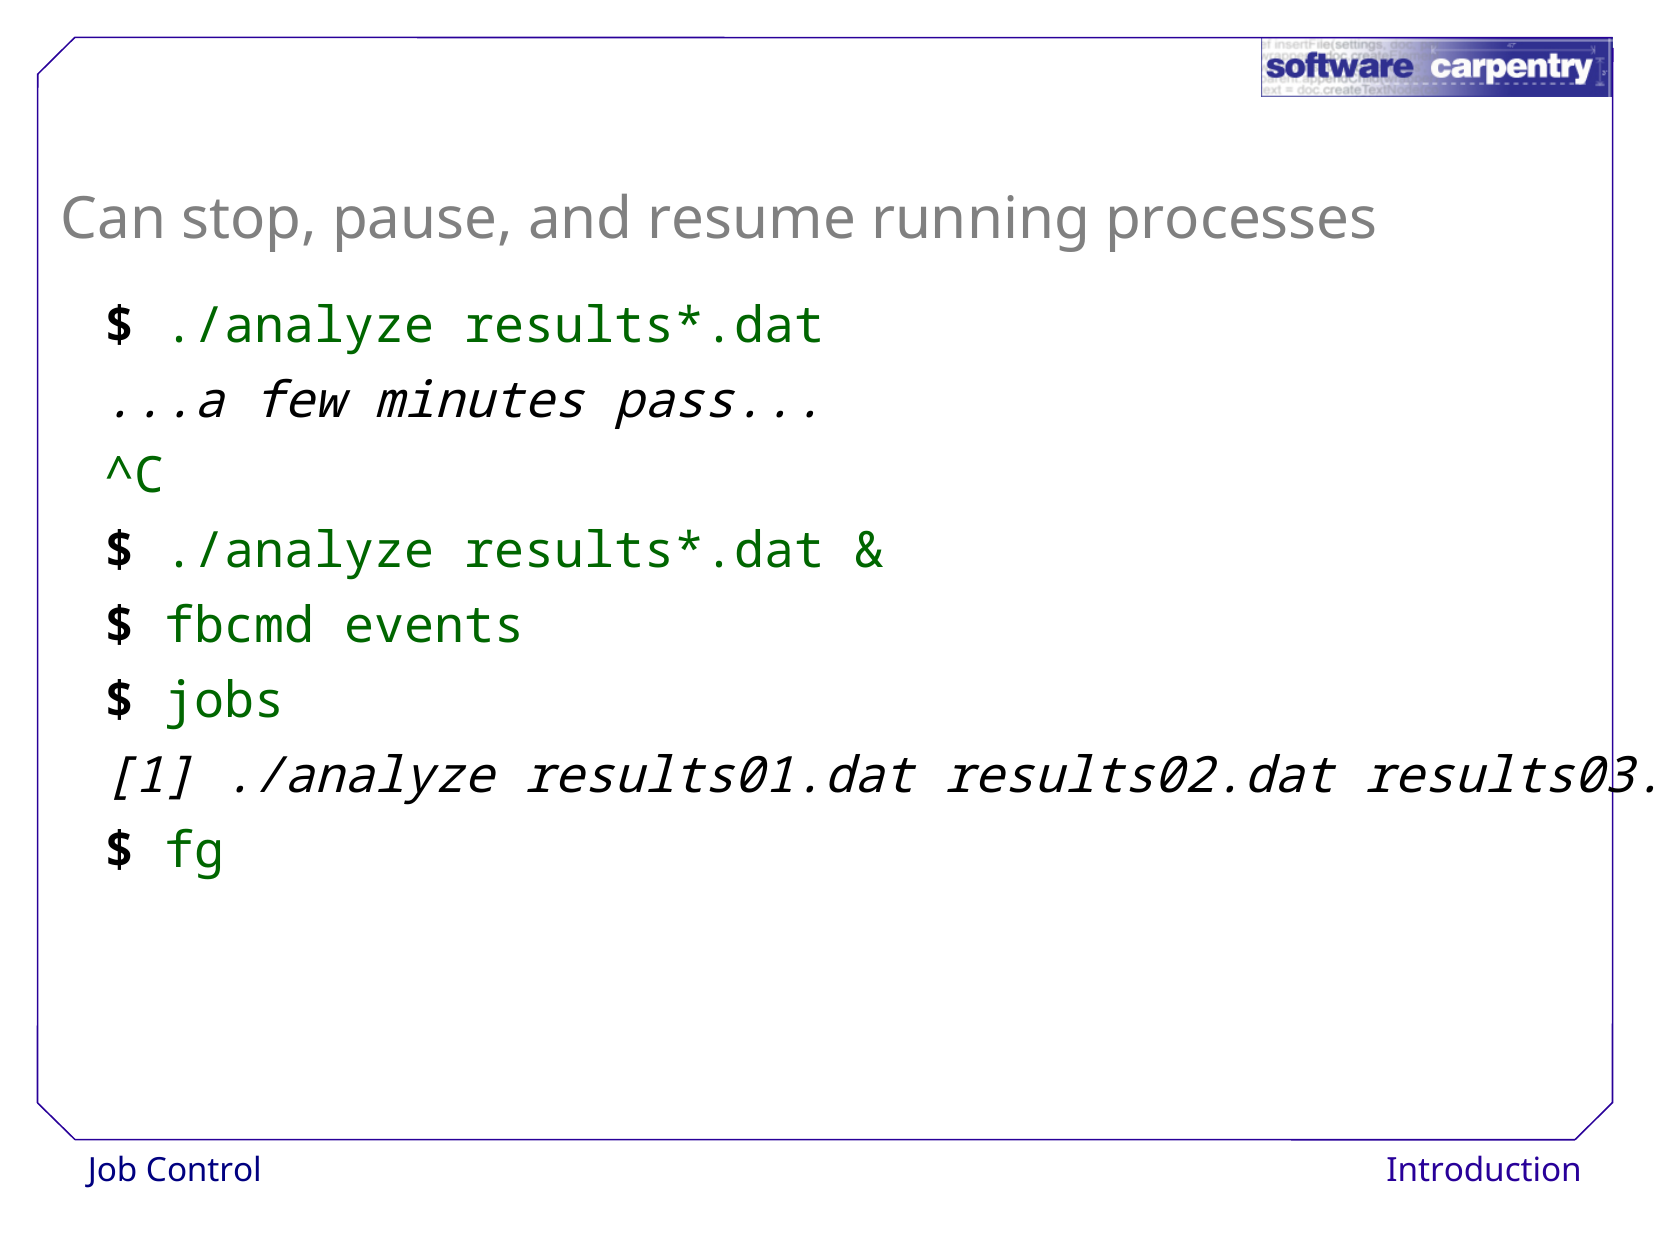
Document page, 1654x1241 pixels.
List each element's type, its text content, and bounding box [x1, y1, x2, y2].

picture [1261, 39, 1613, 97]
text_box $ ./analyze results*.dat ...a few minutes pass... ^C $ ./analyze results*.dat & $ fbcmd events $ jobs [1] ./analyze results01.dat results02.dat results03.dat $ fg [89, 270, 1512, 1065]
text_box Can stop, pause, and resume running processes [45, 138, 1543, 259]
